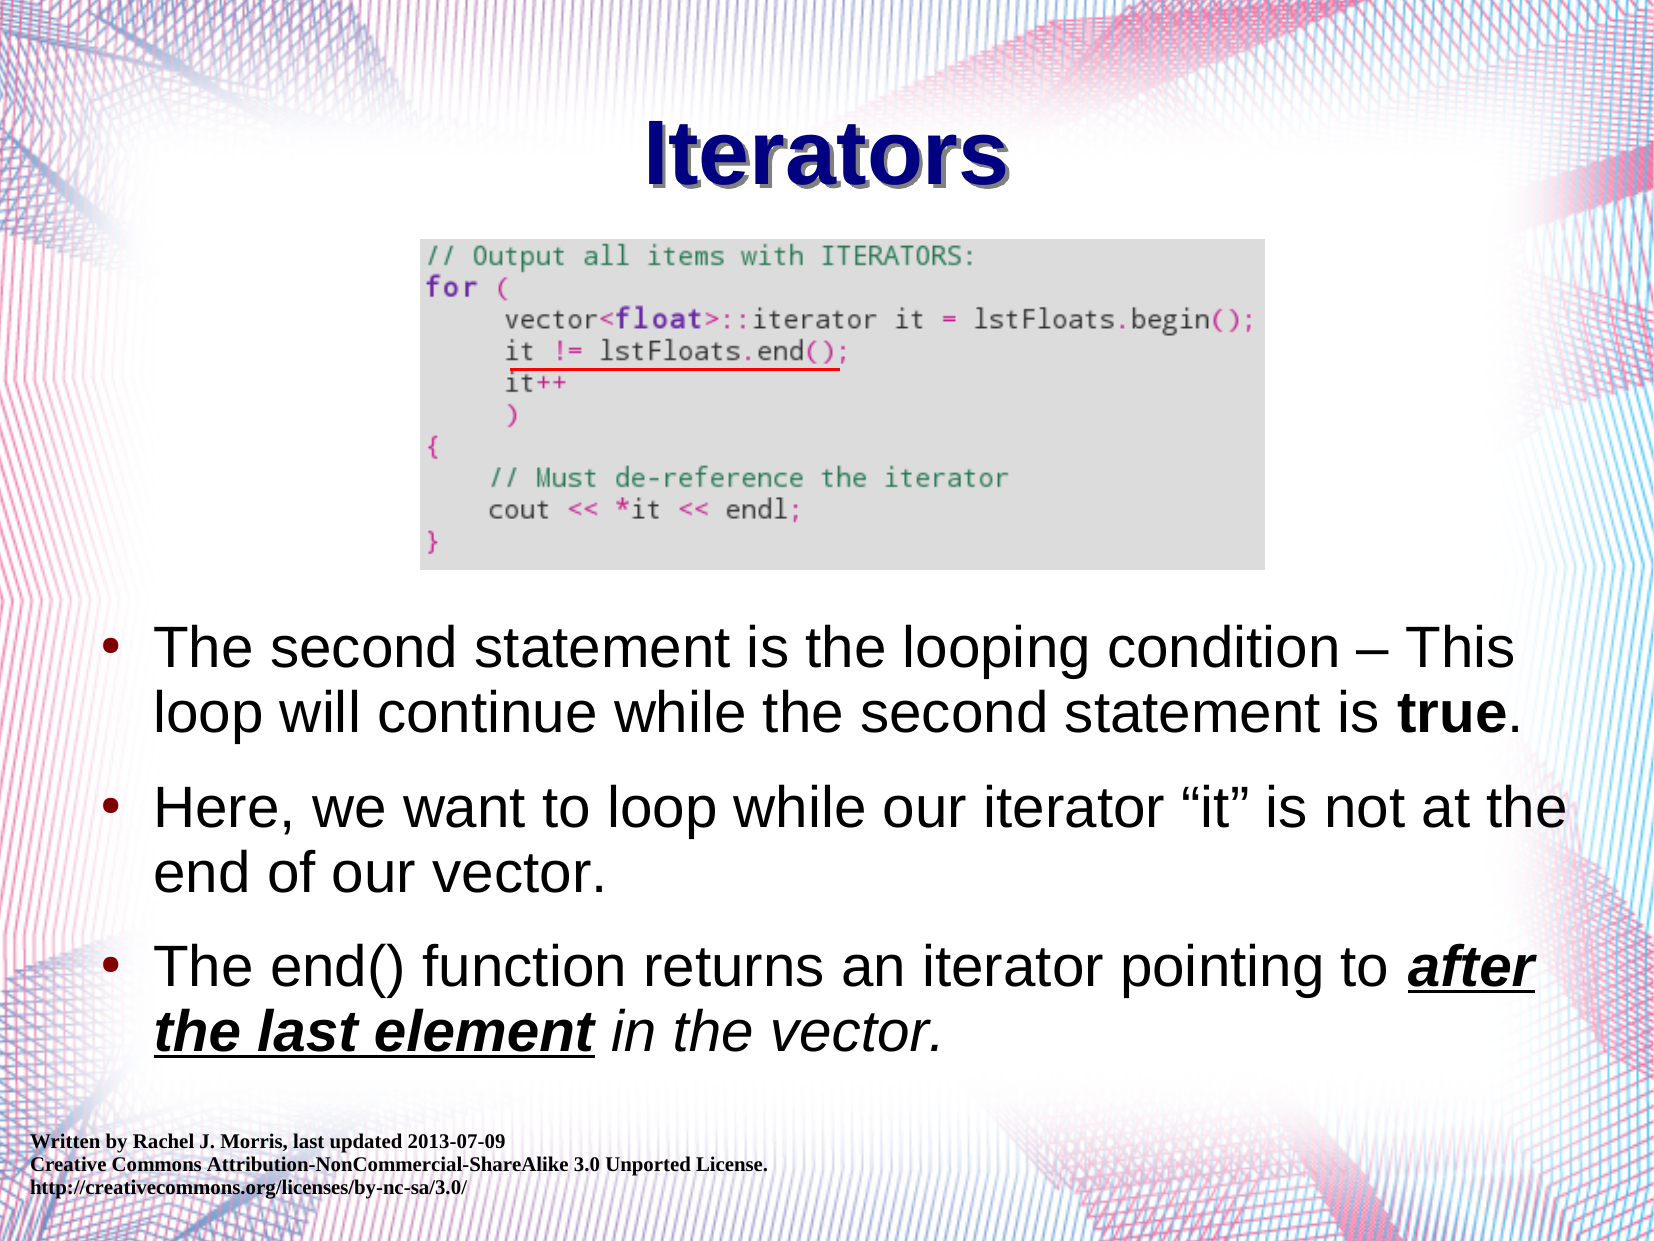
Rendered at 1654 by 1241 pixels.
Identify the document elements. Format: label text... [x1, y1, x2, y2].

title Iterators [82, 49, 1571, 257]
list The second statement is the looping condition – This loop will continue while the second statement is true. Here, we want to loop while our iterator “it” is not at the end of our vector. The end() function returns an iterator pointing to after the last element in the vector. [82, 615, 1571, 1065]
picture [0, 0, 1654, 1241]
